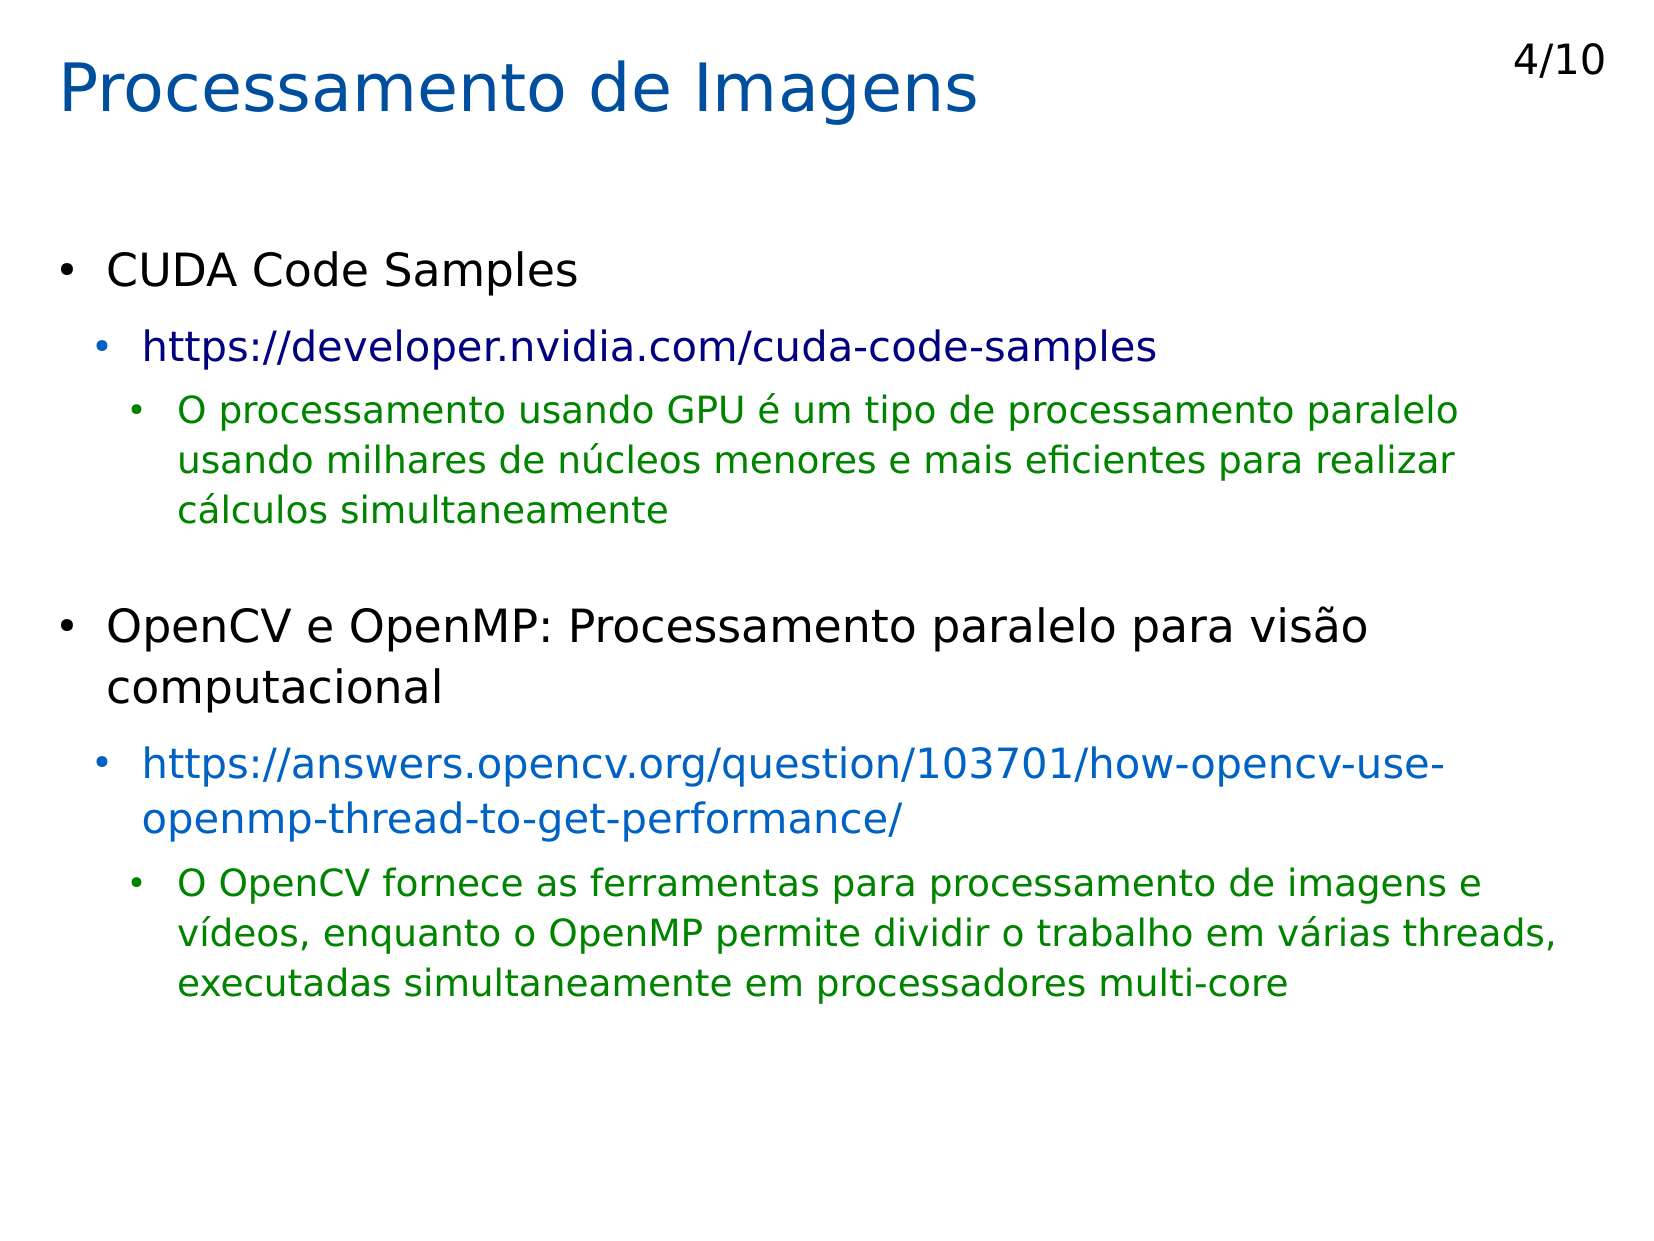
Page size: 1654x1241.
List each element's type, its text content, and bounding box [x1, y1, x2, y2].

list CUDA Code Samples https://developer.nvidia.com/cuda-code-samples O processamento usando GPU é um tipo de processamento paralelo usando milhares de núcleos menores e mais eficientes para realizar cálculos simultaneamente OpenCV e OpenMP: Processamento paralelo para visão computacional https://answers.opencv.org/question/103701/how-opencv-use-openmp-thread-to-get-performance/ O OpenCV fornece as ferramentas para processamento de imagens e vídeos, enquanto o OpenMP permite dividir o trabalho em várias threads, executadas simultaneamente em processadores multi-core [59, 236, 1595, 1211]
title Processamento de Imagens [59, 29, 1506, 148]
